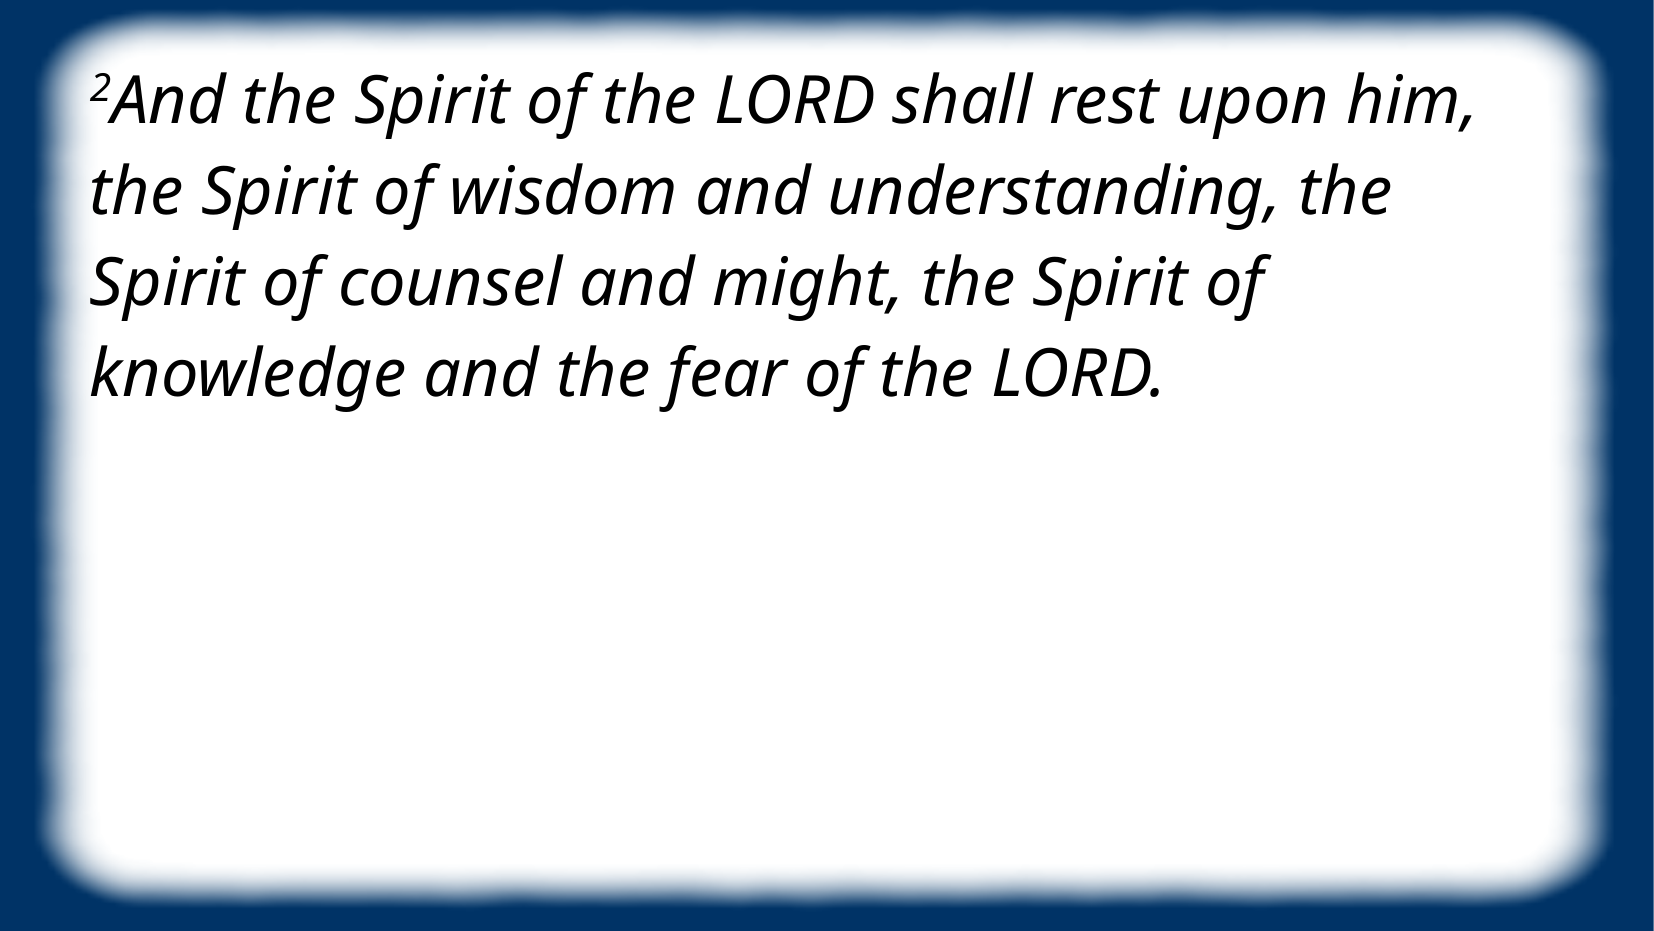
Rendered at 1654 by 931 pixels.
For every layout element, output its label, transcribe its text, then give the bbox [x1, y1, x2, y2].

picture [0, 0, 1654, 931]
text_box 2And the Spirit of the LORD shall rest upon him, the Spirit of wisdom and understanding, the Spirit of counsel and might, the Spirit of knowledge and the fear of the LORD. [75, 45, 1561, 415]
